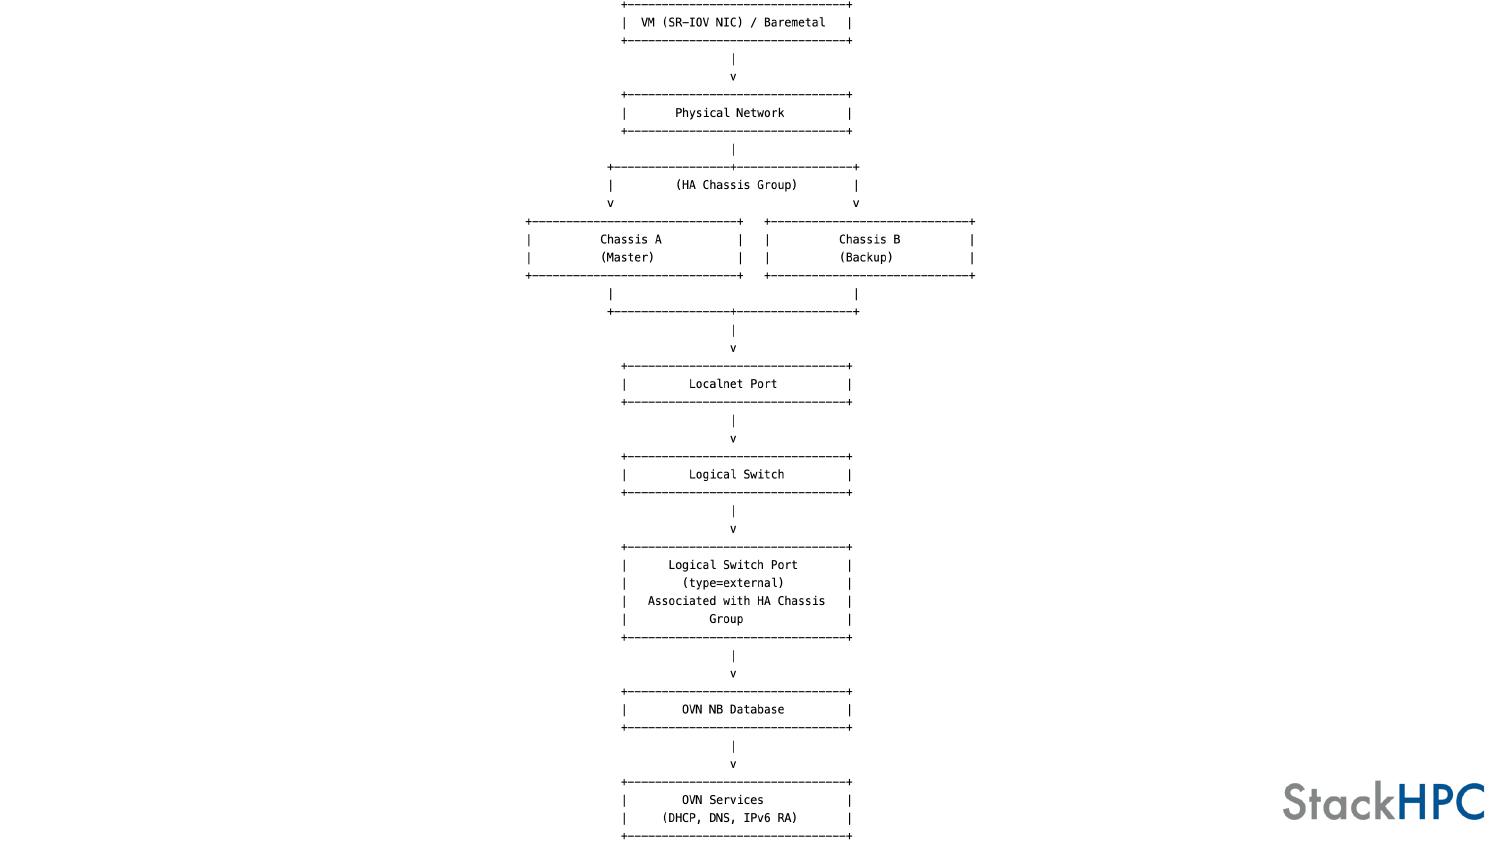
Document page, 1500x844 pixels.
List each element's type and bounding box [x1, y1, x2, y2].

picture [1279, 769, 1488, 834]
picture [513, 0, 987, 844]
